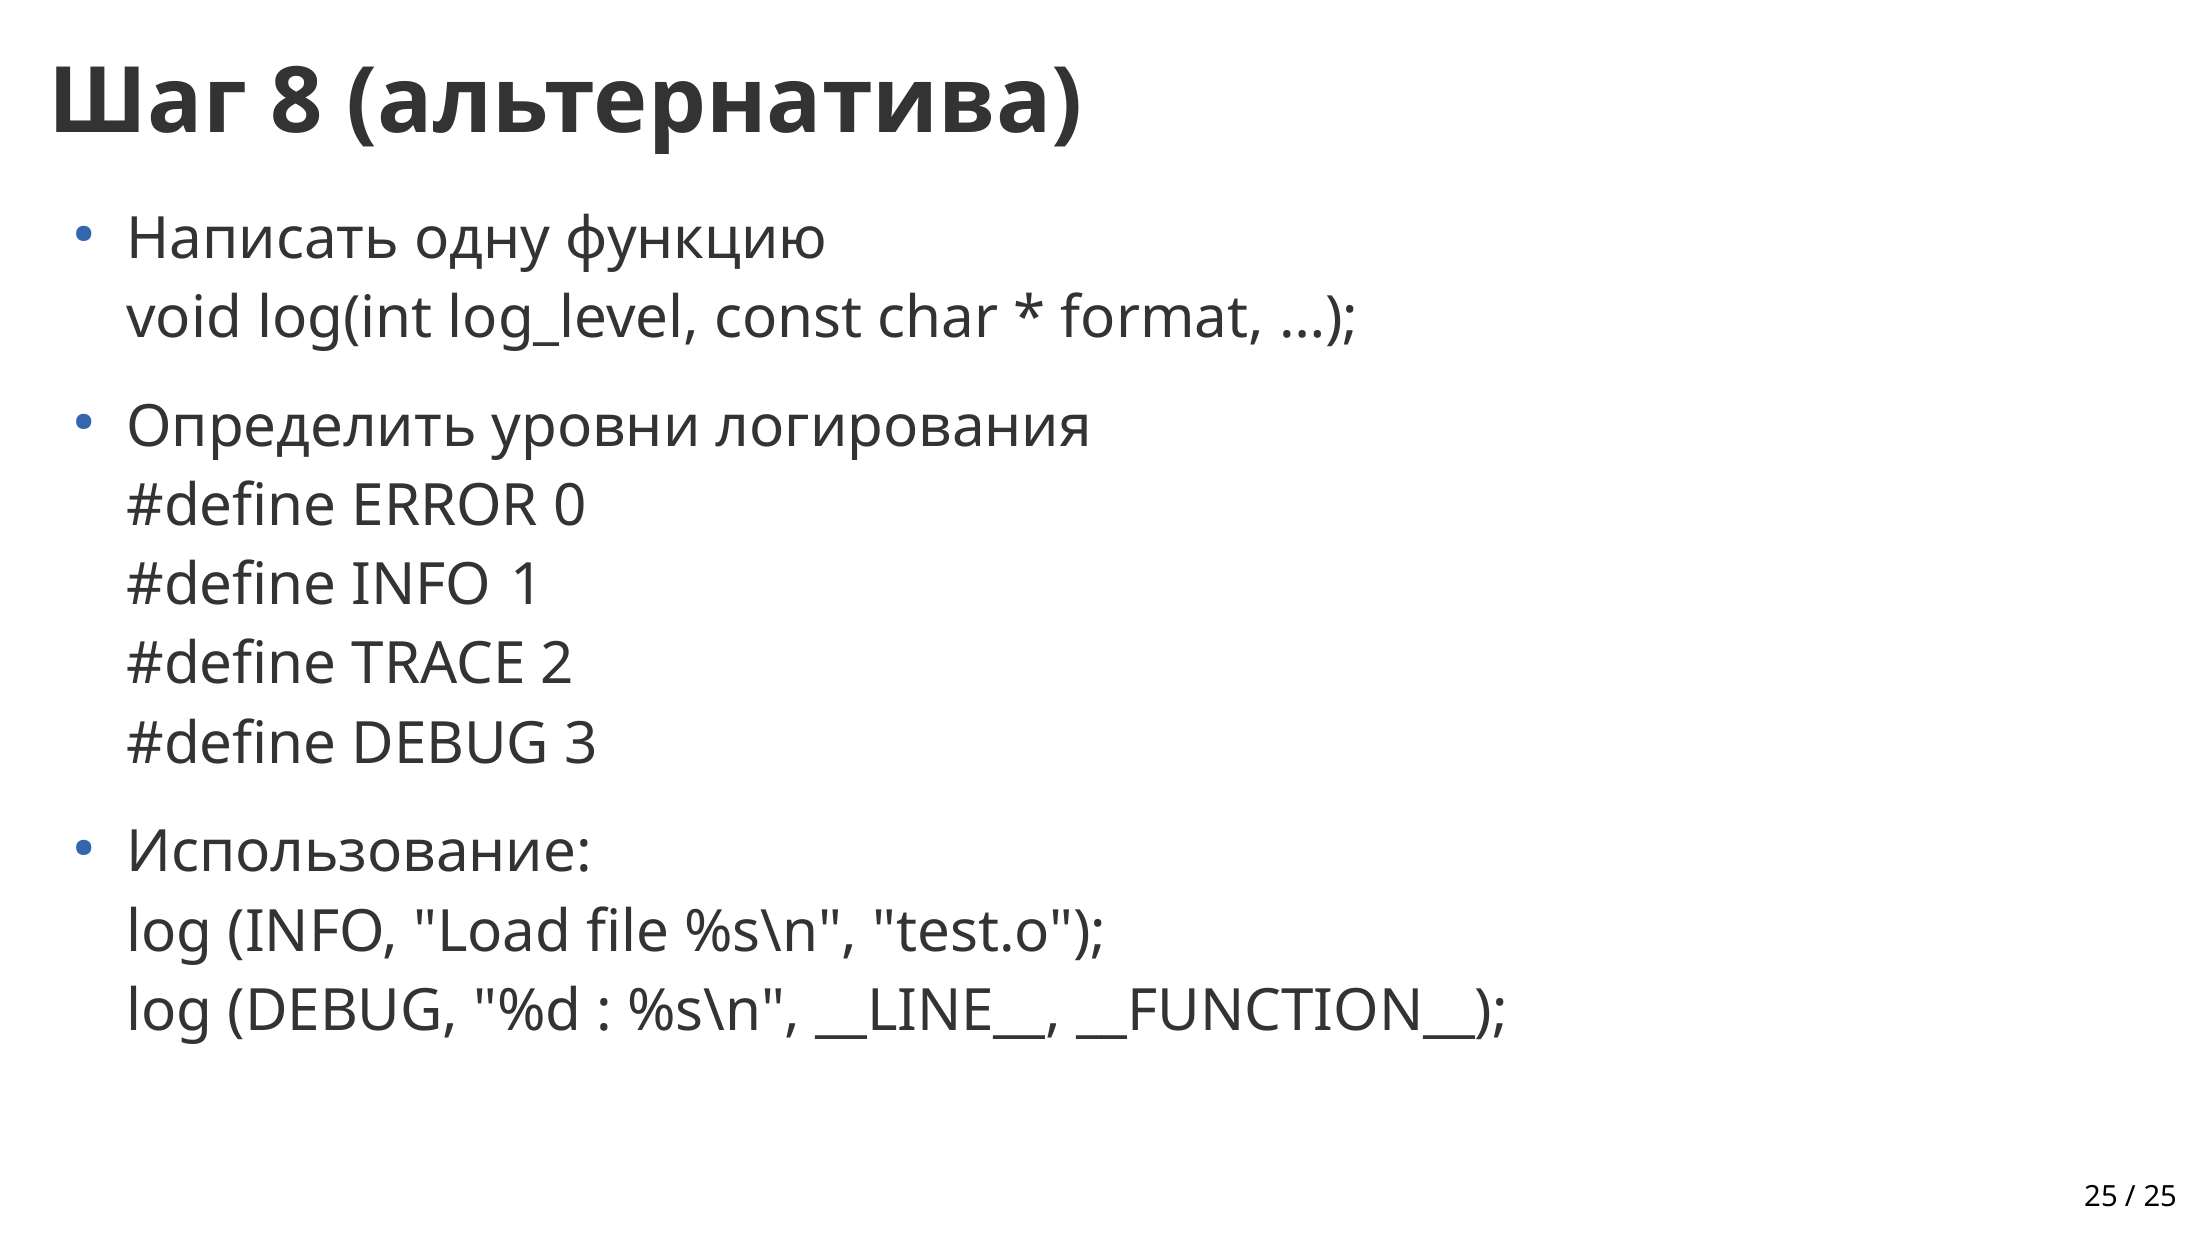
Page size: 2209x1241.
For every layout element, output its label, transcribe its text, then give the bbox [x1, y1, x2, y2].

title Шаг 8 (альтернатива) [48, 34, 2174, 160]
list Написать одну функцию void log(int log_level, const char * format, …); Определить уровни логирования #define ERROR 0 #define INFO 1 #define TRACE 2 #define DEBUG 3 Использование: log (INFO, "Load file %s\n", "test.o"); log (DEBUG, "%d : %s\n", __LINE__, __FUNCTION__); [55, 195, 1690, 1177]
